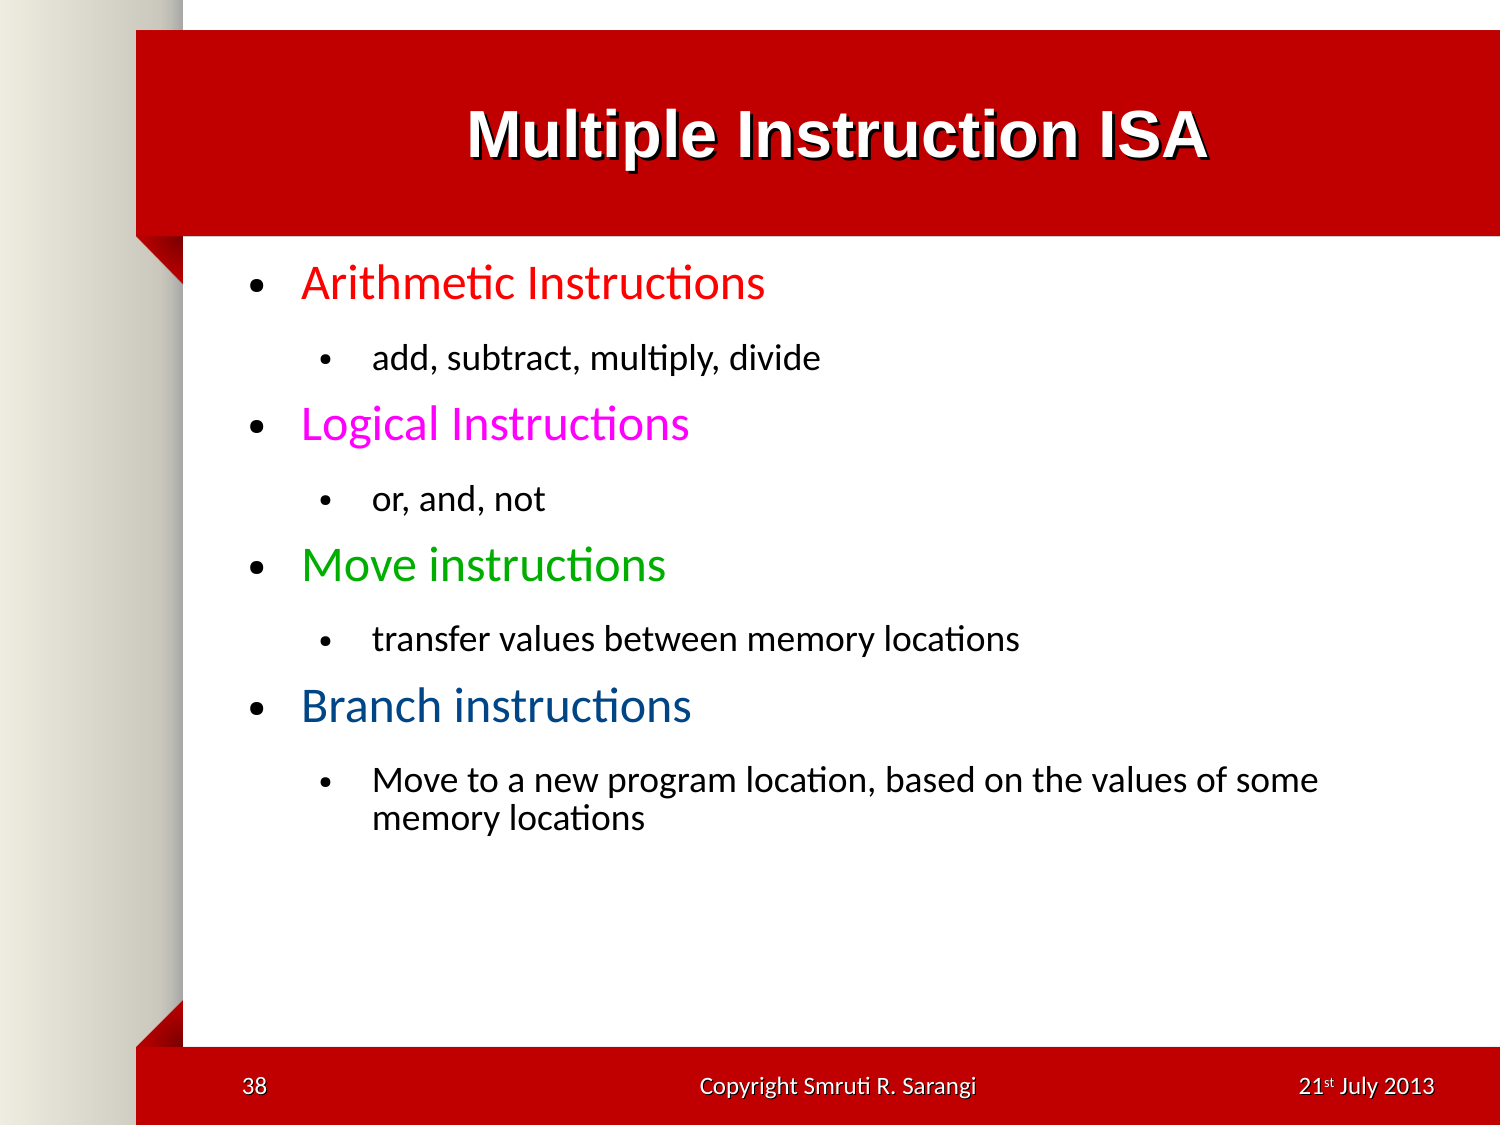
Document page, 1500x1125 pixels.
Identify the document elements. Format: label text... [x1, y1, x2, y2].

picture [0, 0, 1500, 1125]
title Multiple Instruction ISA [230, 57, 1447, 211]
list Arithmetic Instructions add, subtract, multiply, divide Logical Instructions or, and, not Move instructions transfer values between memory locations Branch instructions Move to a new program location, based on the values of some memory locations [230, 262, 1447, 1005]
